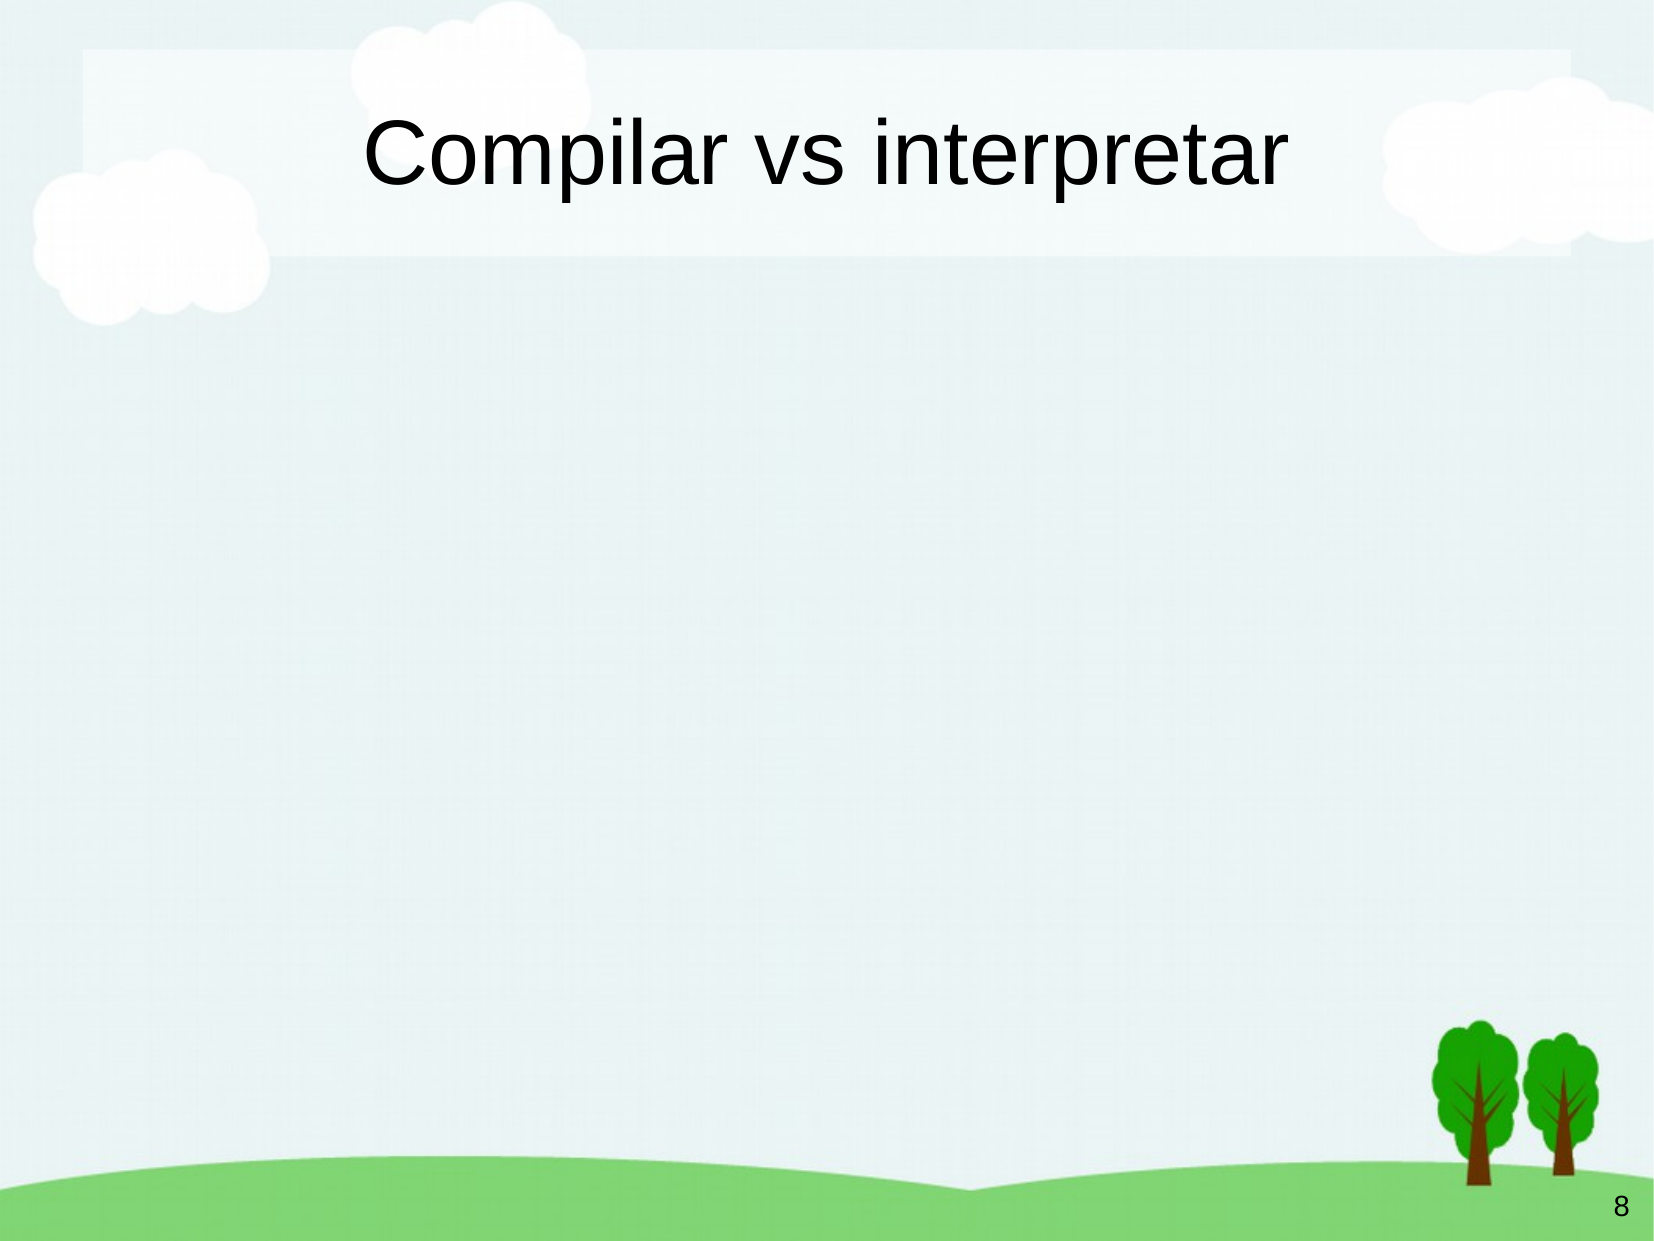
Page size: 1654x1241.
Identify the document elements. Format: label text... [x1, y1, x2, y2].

picture [0, 0, 1654, 1241]
title Compilar vs interpretar [82, 49, 1571, 257]
